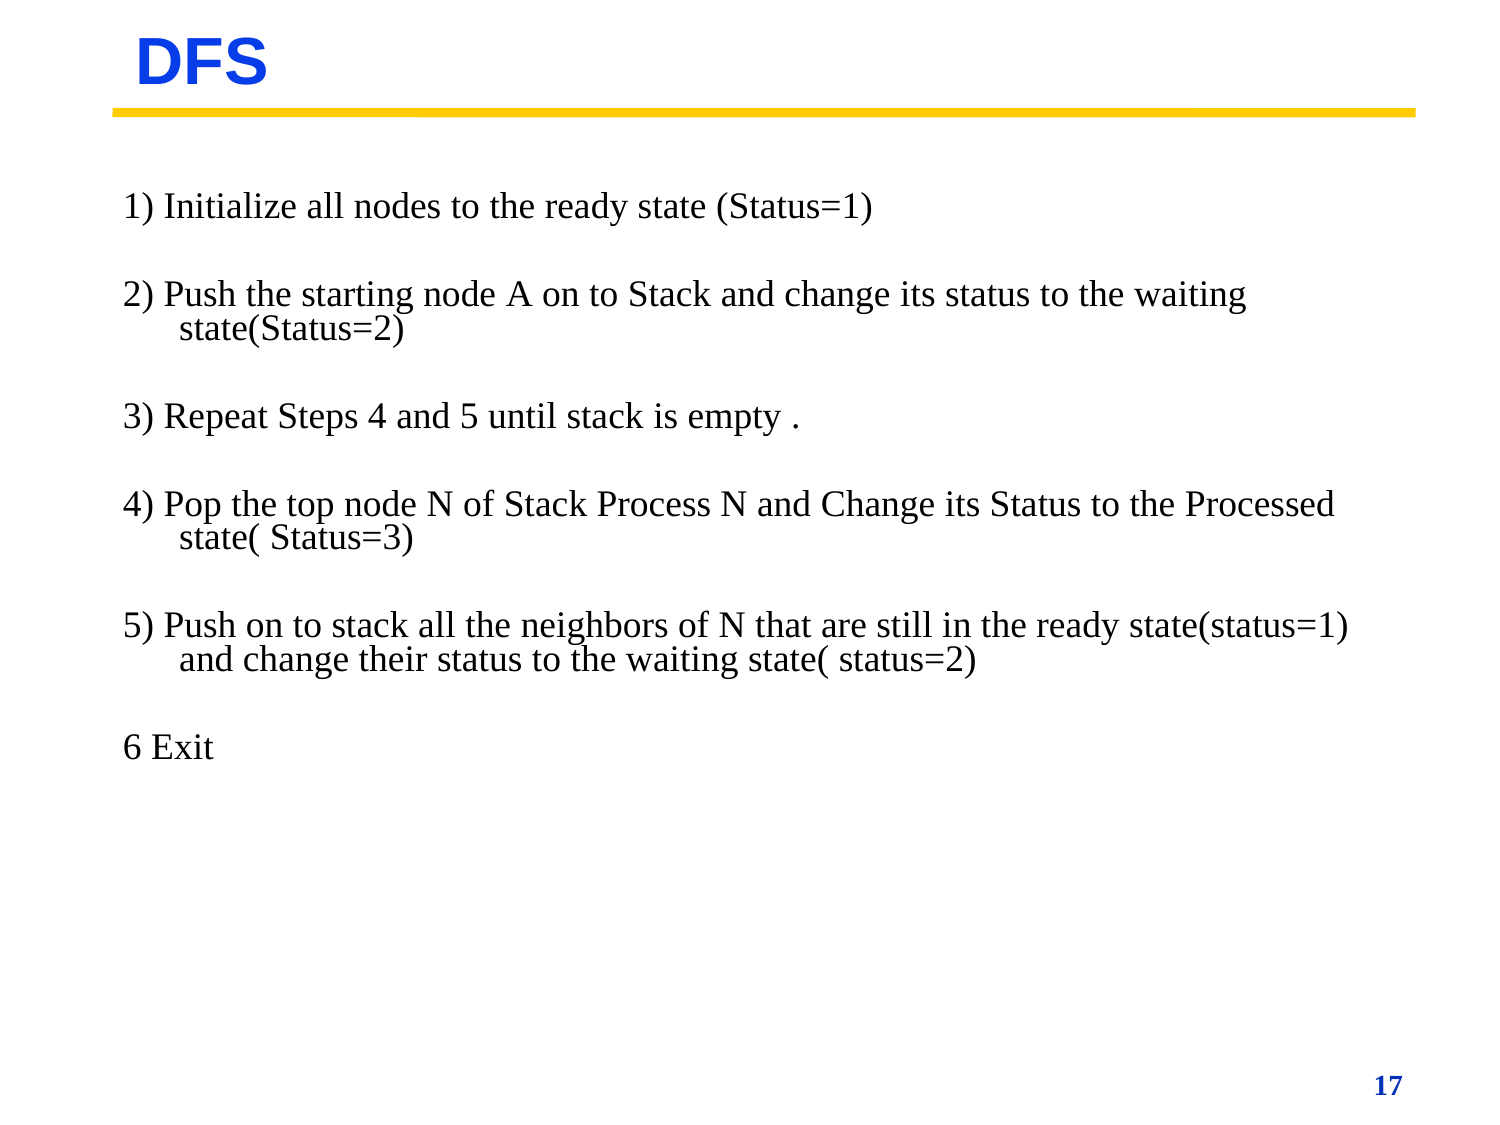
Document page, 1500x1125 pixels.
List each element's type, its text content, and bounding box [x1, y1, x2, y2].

list 1) Initialize all nodes to the ready state (Status=1) 2) Push the starting node A on to Stack and change its status to the waiting state(Status=2) 3) Repeat Steps 4 and 5 until stack is empty . 4) Pop the top node N of Stack Process N and Change its Status to the Processed state( Status=3) 5) Push on to stack all the neighbors of N that are still in the ready state(status=1) and change their status to the waiting state( status=2) 6 Exit [112, 187, 1400, 783]
title DFS [124, 24, 283, 118]
